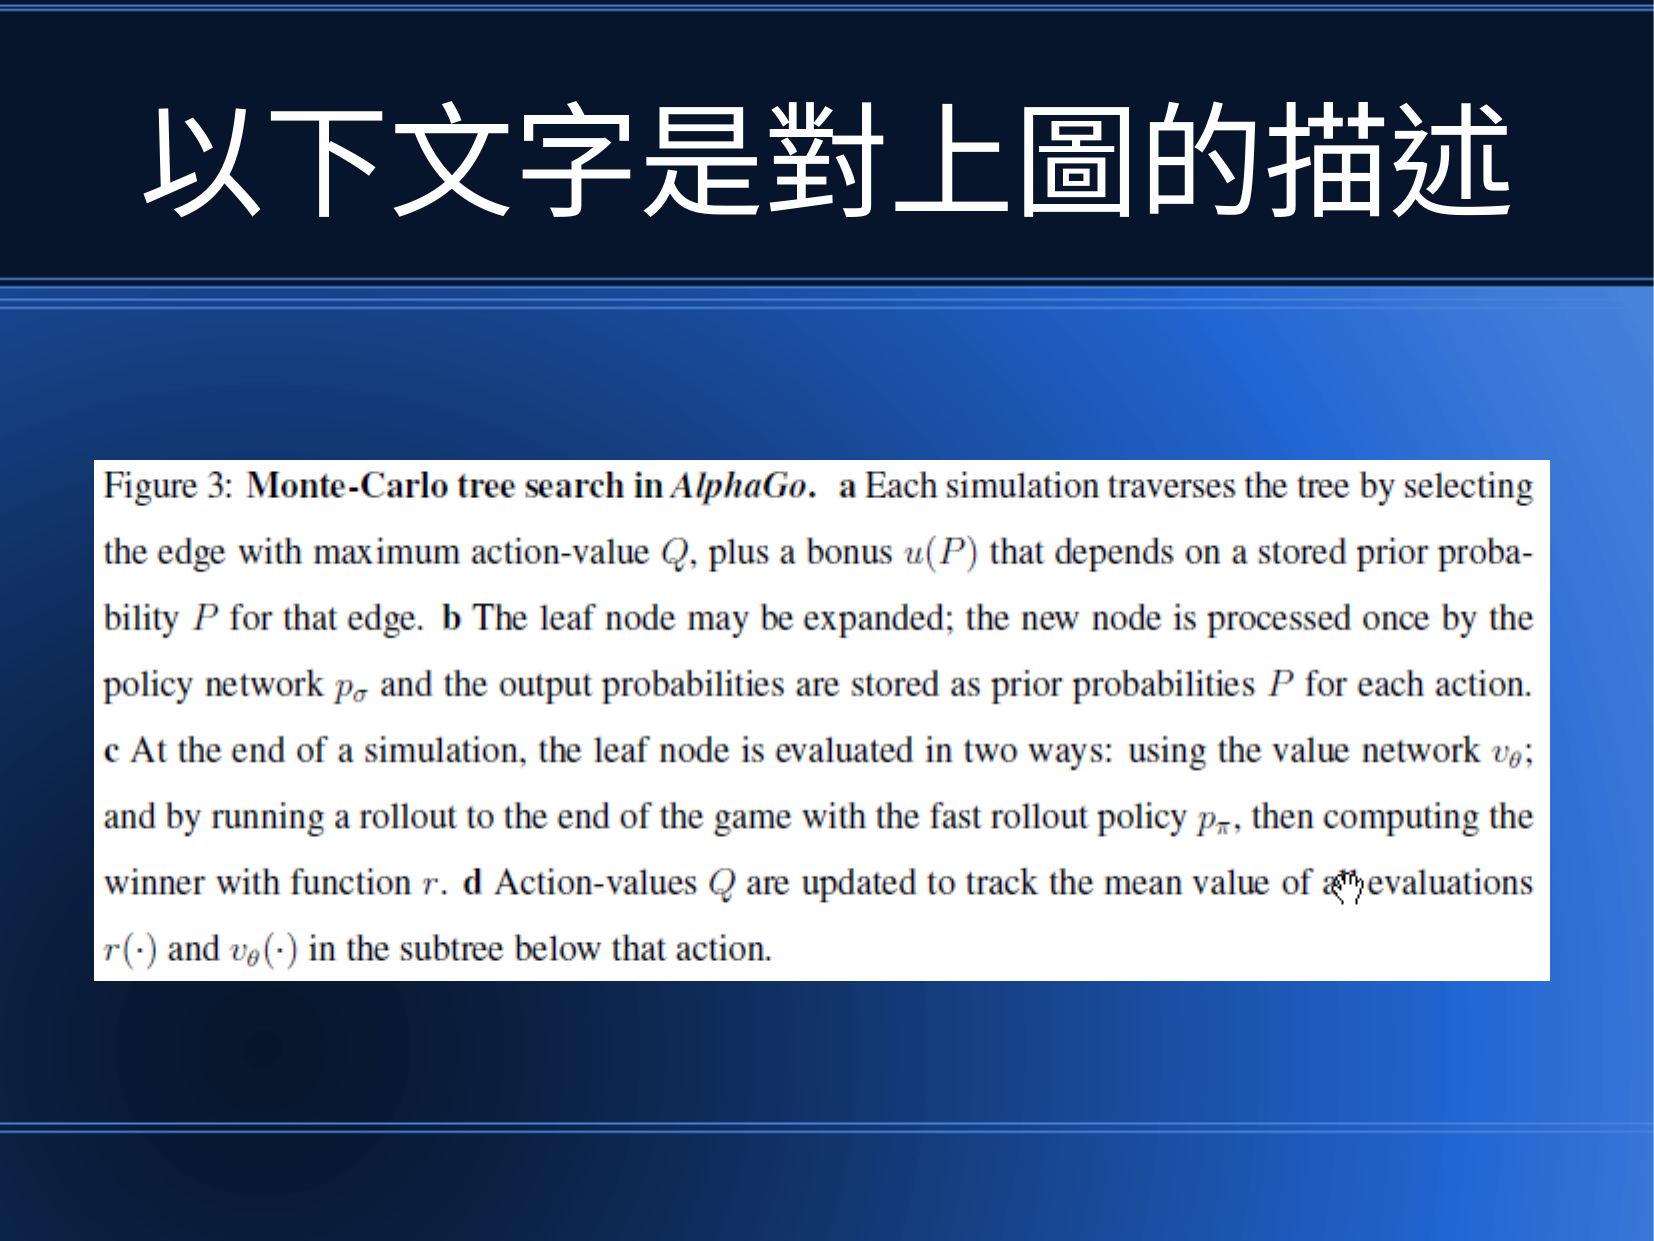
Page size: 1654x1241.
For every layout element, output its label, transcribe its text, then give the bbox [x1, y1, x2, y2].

title 以下文字是對上圖的描述 [82, 49, 1571, 257]
picture [0, 0, 1654, 1241]
